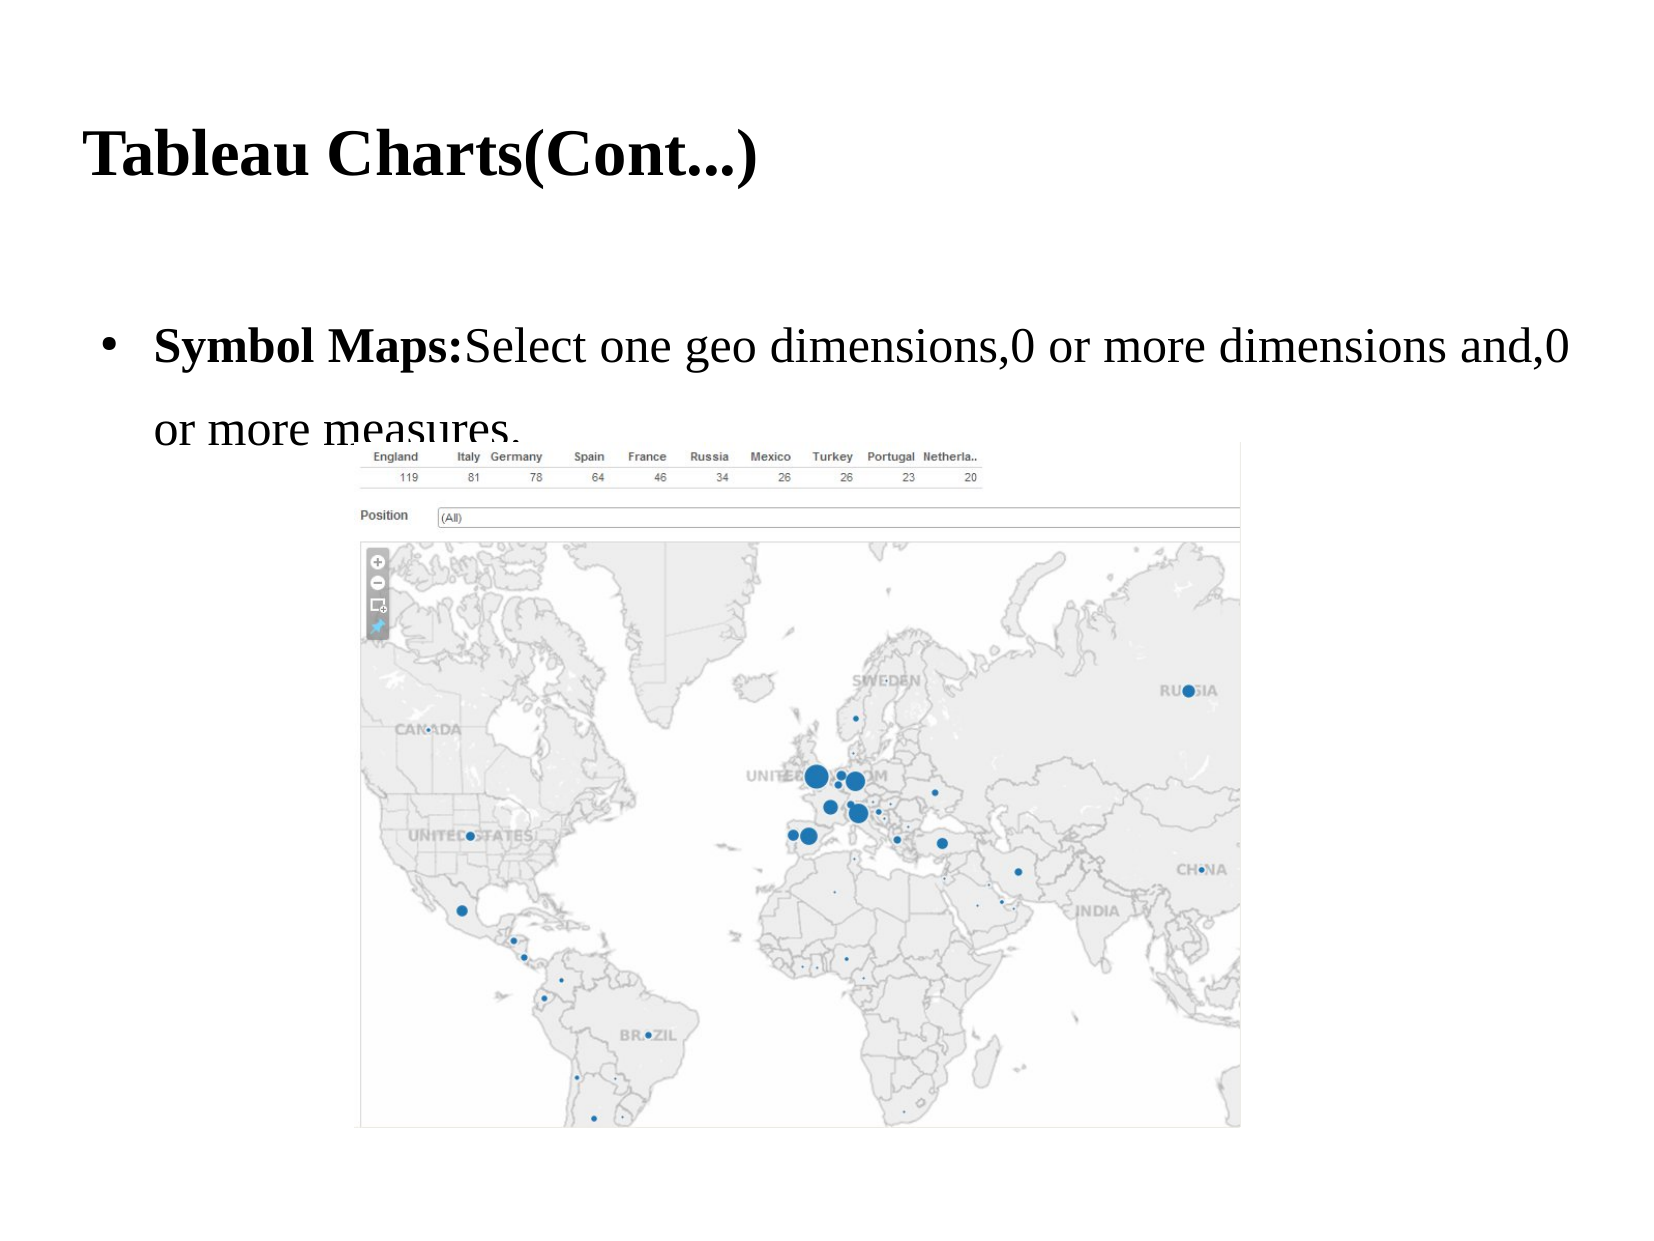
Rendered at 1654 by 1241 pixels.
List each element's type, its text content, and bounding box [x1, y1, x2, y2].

picture [354, 442, 1241, 1128]
list Symbol Maps:Select one geo dimensions,0 or more dimensions and,0 or more measures. [82, 290, 1571, 1010]
title Tableau Charts(Cont...) [82, 49, 1571, 257]
